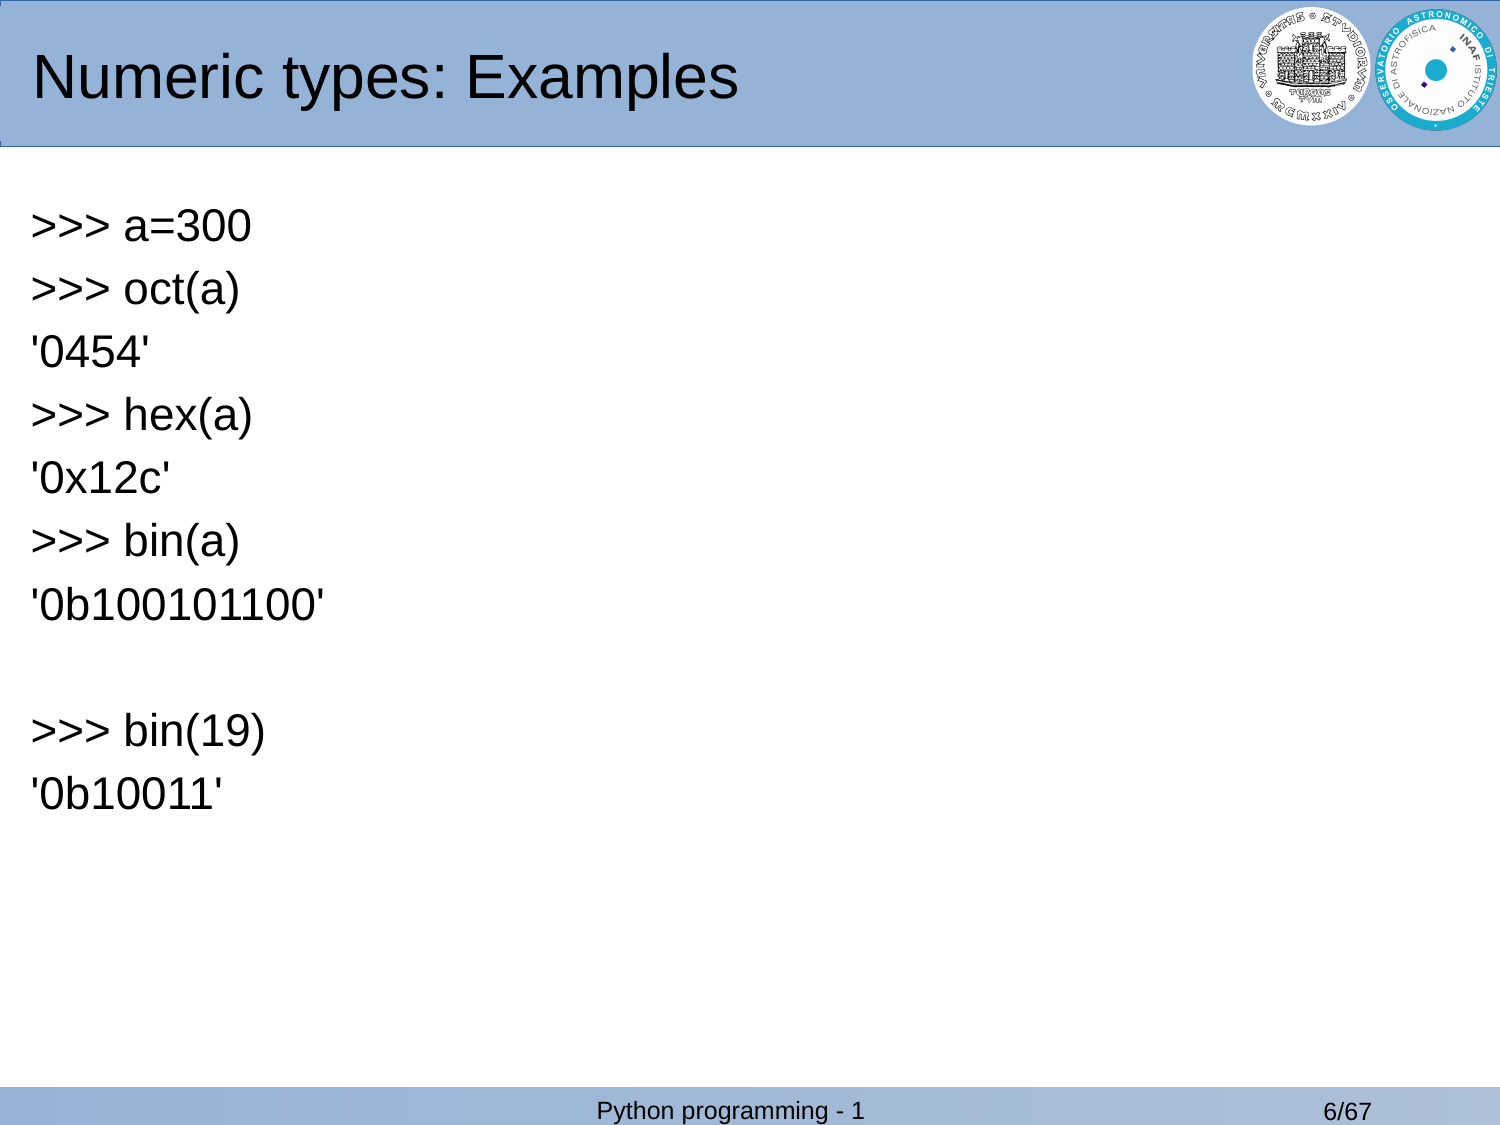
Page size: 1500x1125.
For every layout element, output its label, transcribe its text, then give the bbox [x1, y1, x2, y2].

text_box Numeric types: Examples [0, 5, 1253, 141]
list >>> a=300 >>> oct(a) '0454' >>> hex(a) '0x12c' >>> bin(a) '0b100101100' >>> bin(19) '0b10011' [15, 179, 1488, 1036]
picture [1253, 0, 1500, 156]
